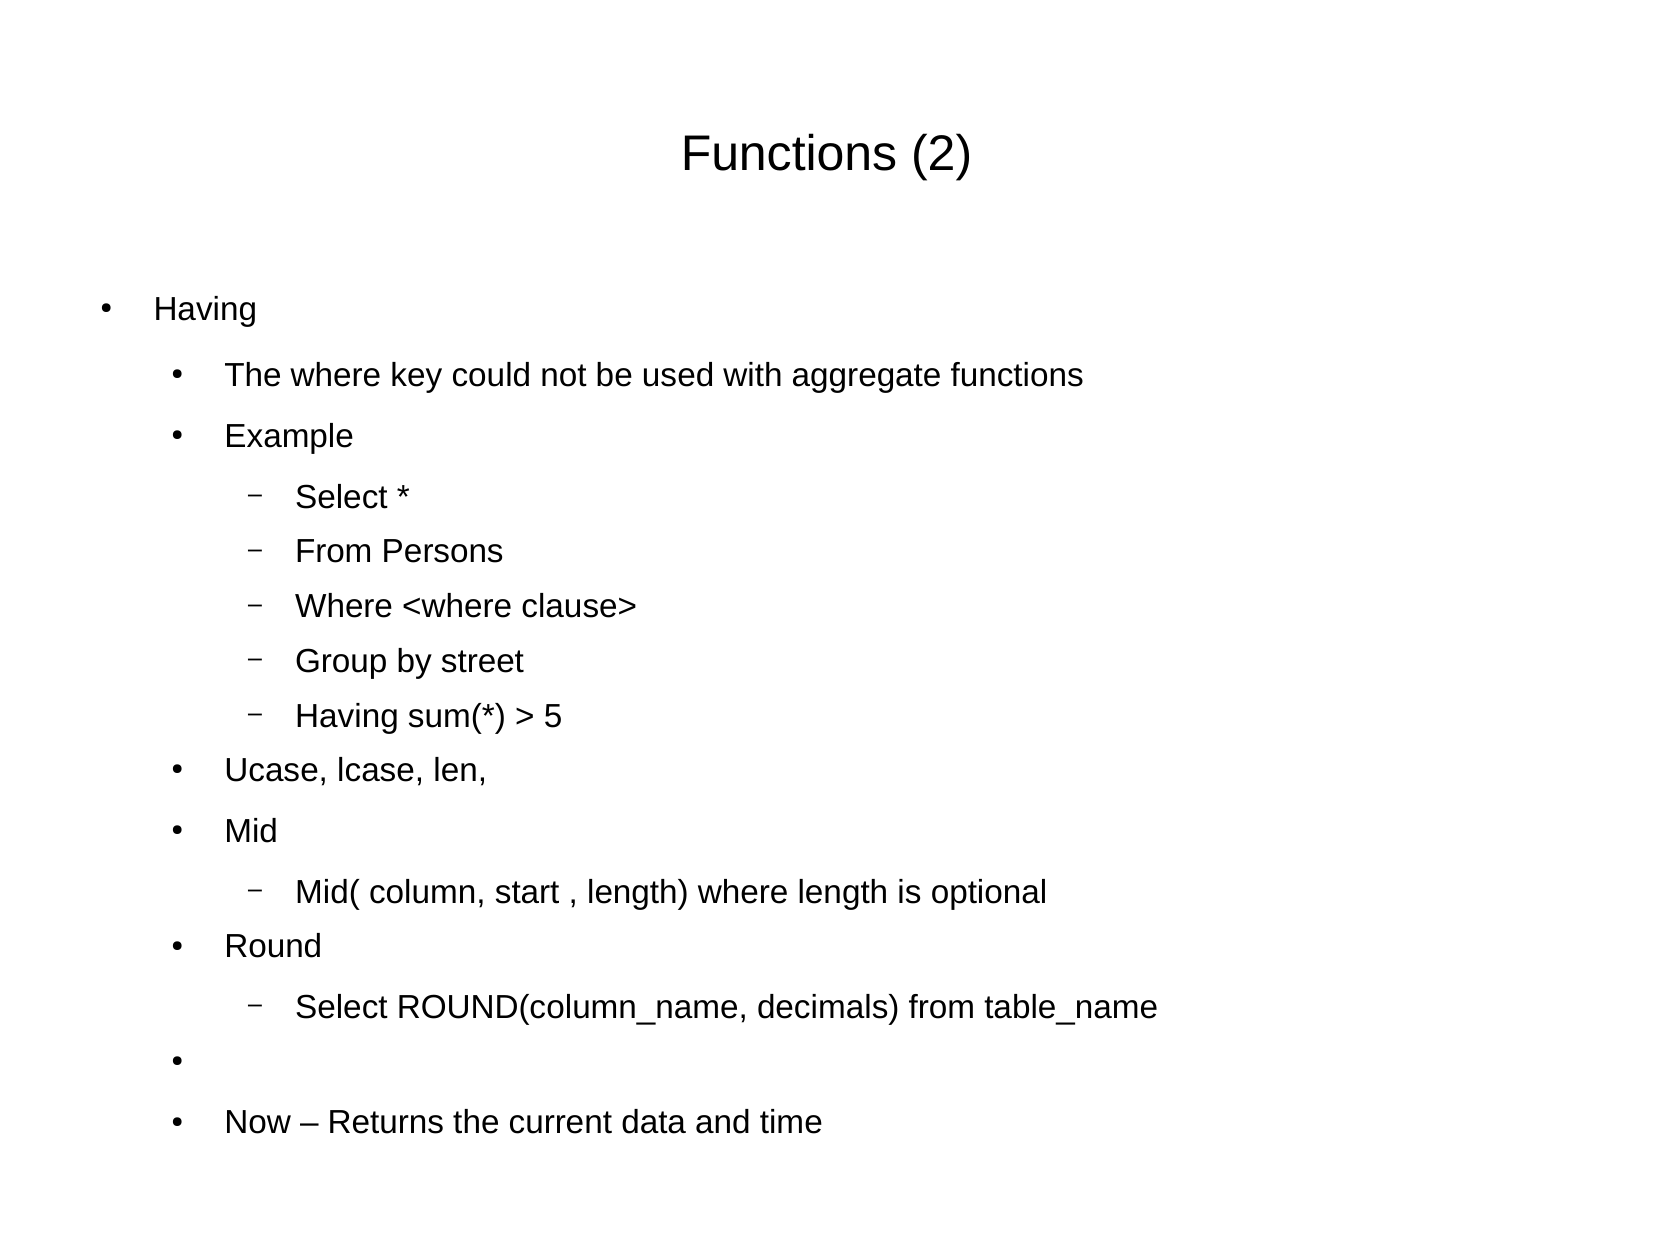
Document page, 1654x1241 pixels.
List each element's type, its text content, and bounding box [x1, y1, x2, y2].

title Functions (2) [82, 49, 1571, 257]
list Having The where key could not be used with aggregate functions Example Select * From Persons Where <where clause> Group by street Having sum(*) > 5 Ucase, lcase, len, Mid Mid( column, start , length) where length is optional Round Select ROUND(column_name, decimals) from table_name Now – Returns the current data and time [82, 290, 1571, 1109]
